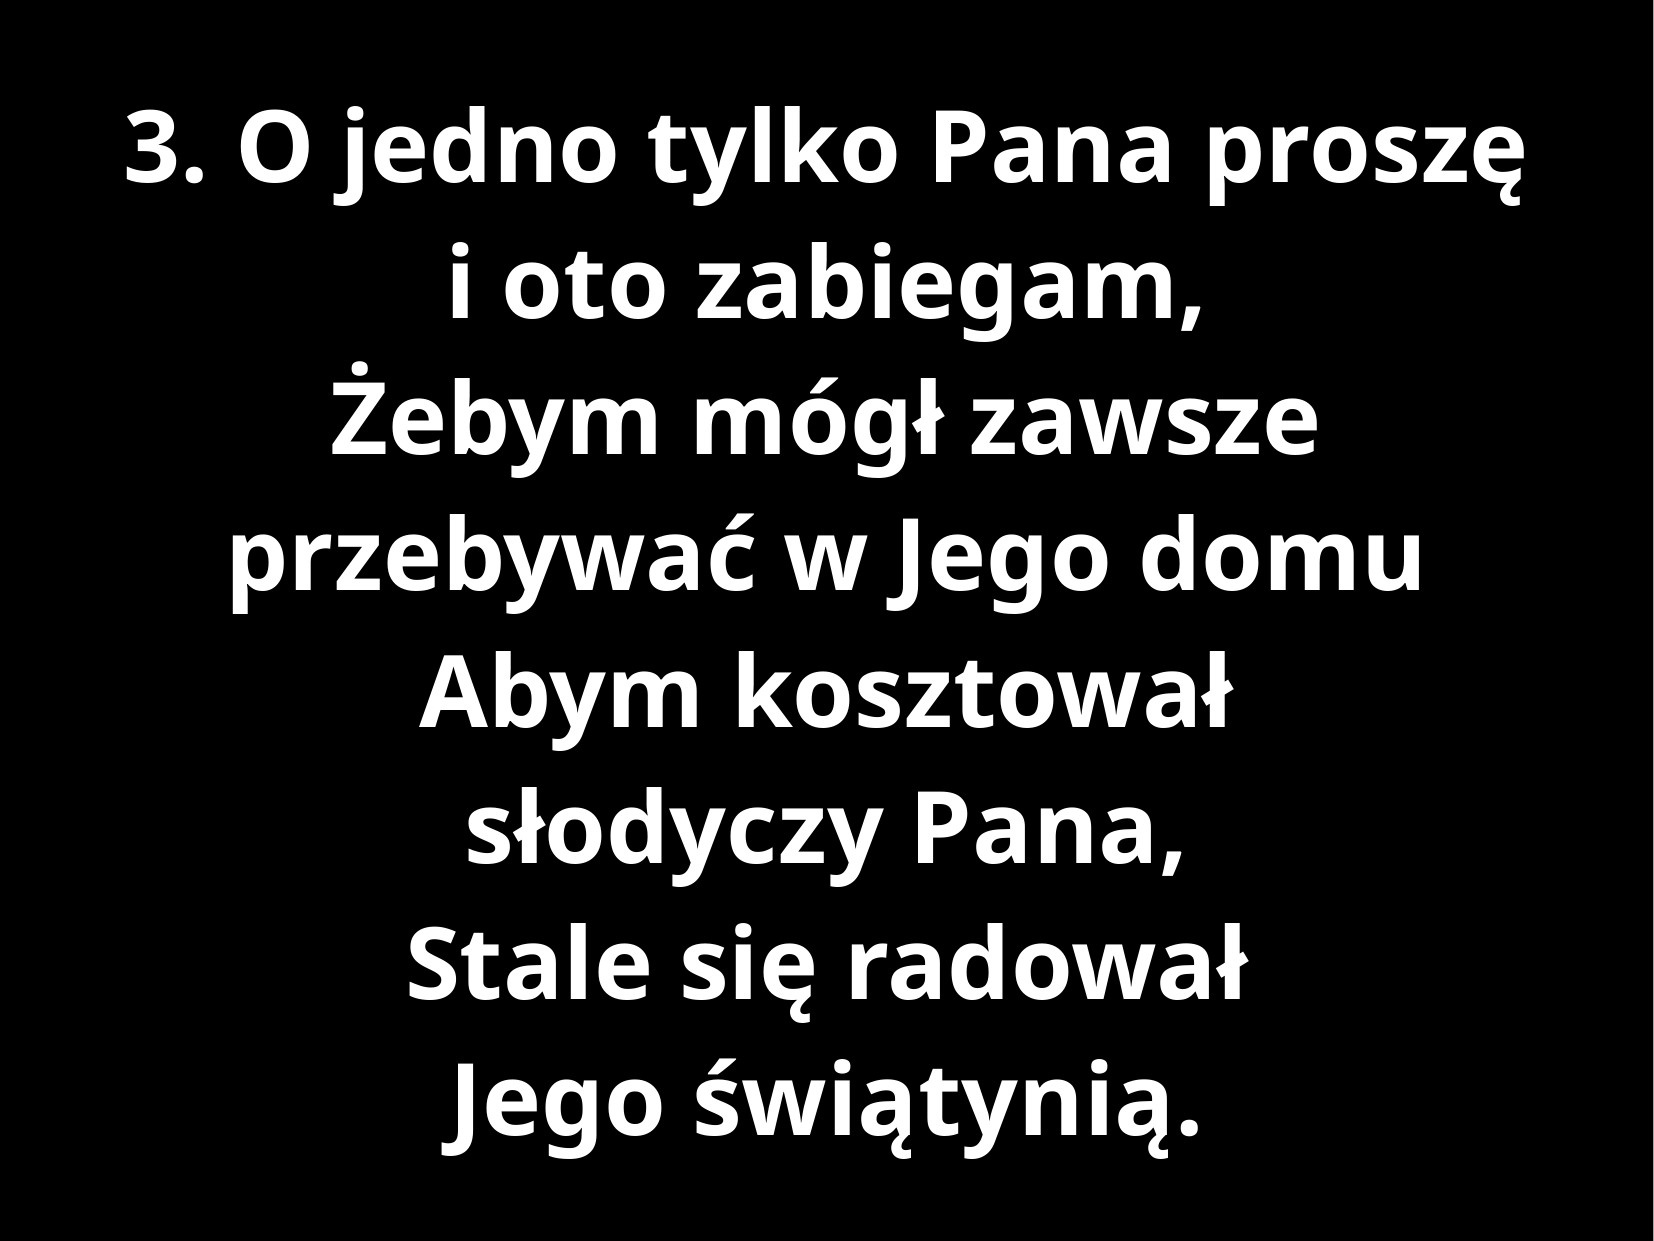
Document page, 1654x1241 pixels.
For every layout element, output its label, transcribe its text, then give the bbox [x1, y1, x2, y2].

title 3. O jedno tylko Pana proszę i oto zabiegam, Żebym mógł zawsze przebywać w Jego domu Abym kosztował słodyczy Pana, Stale się radował Jego świątynią. [0, 0, 1654, 1241]
